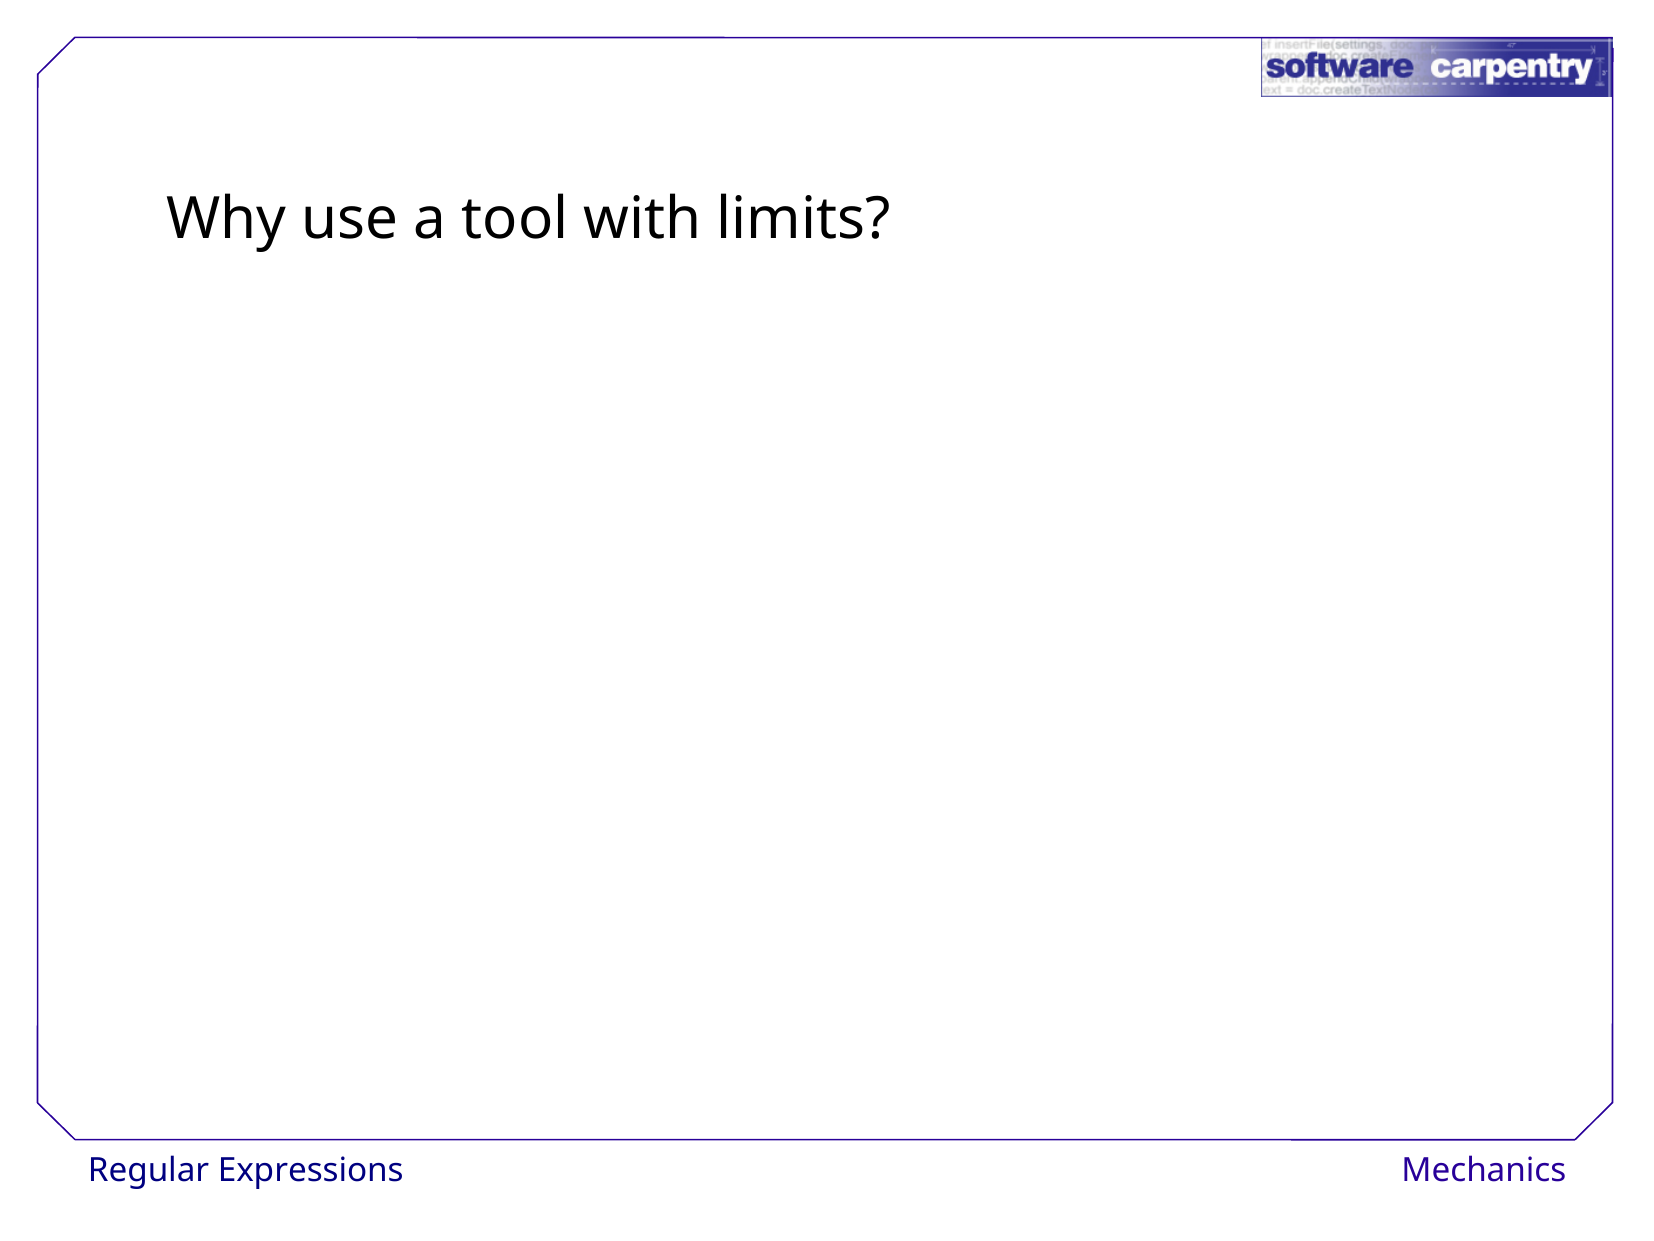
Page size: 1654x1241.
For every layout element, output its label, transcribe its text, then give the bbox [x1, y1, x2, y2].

text_box Why use a tool with limits? [151, 138, 1530, 259]
picture [1261, 39, 1613, 97]
